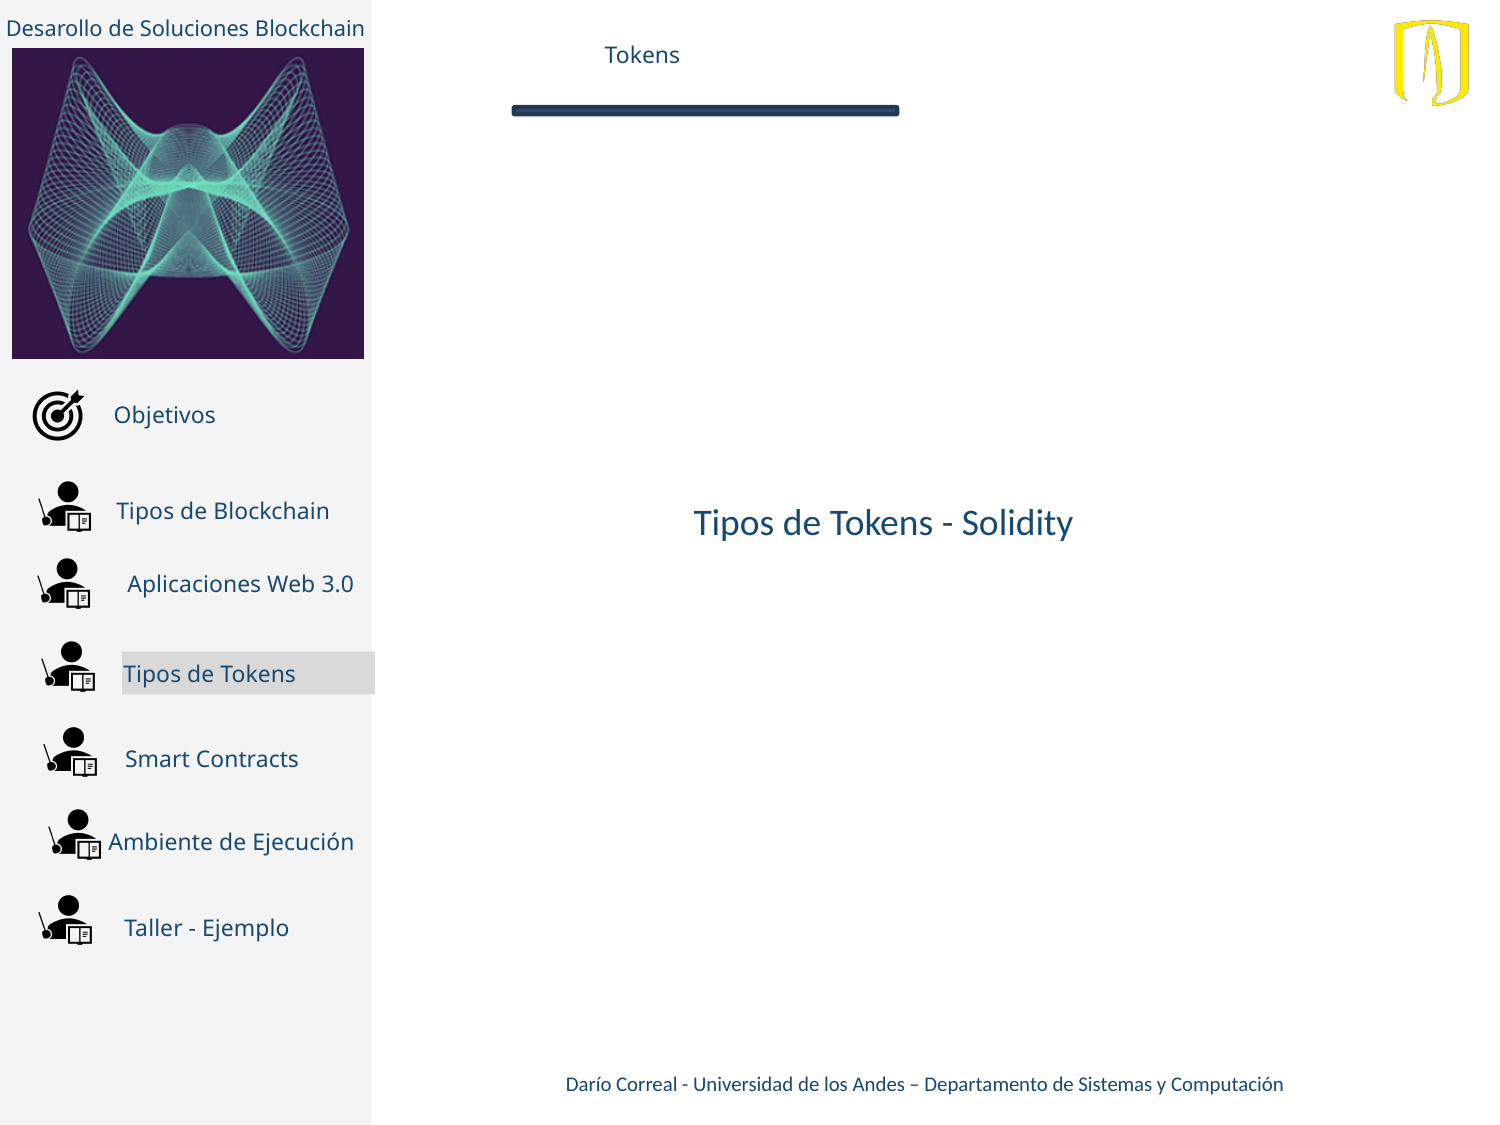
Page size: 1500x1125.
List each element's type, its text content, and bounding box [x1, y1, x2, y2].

text_box Taller - Ejemplo [109, 905, 305, 949]
text_box Objetivos [98, 393, 231, 437]
text_box [122, 651, 375, 695]
picture [12, 48, 364, 359]
picture [40, 632, 103, 695]
text_box Aplicaciones Web 3.0 [112, 562, 370, 605]
text_box Ambiente de Ejecución [63, 820, 370, 863]
picture [1387, 19, 1476, 107]
picture [27, 384, 90, 446]
text_box Tipos de Blockchain [101, 489, 346, 532]
text_box Darío Correal - Universidad de los Andes – Departamento de Sistemas y Computación [551, 1062, 1300, 1103]
picture [42, 718, 105, 780]
text_box Tipos de Tokens [108, 652, 312, 695]
text_box Tokens [589, 32, 696, 76]
text_box Smart Contracts [110, 737, 314, 781]
text_box Tipos de Tokens - Solidity [466, 490, 1302, 551]
picture [36, 549, 98, 612]
picture [47, 800, 109, 863]
text_box [513, 107, 898, 115]
picture [37, 886, 100, 948]
picture [37, 472, 99, 535]
